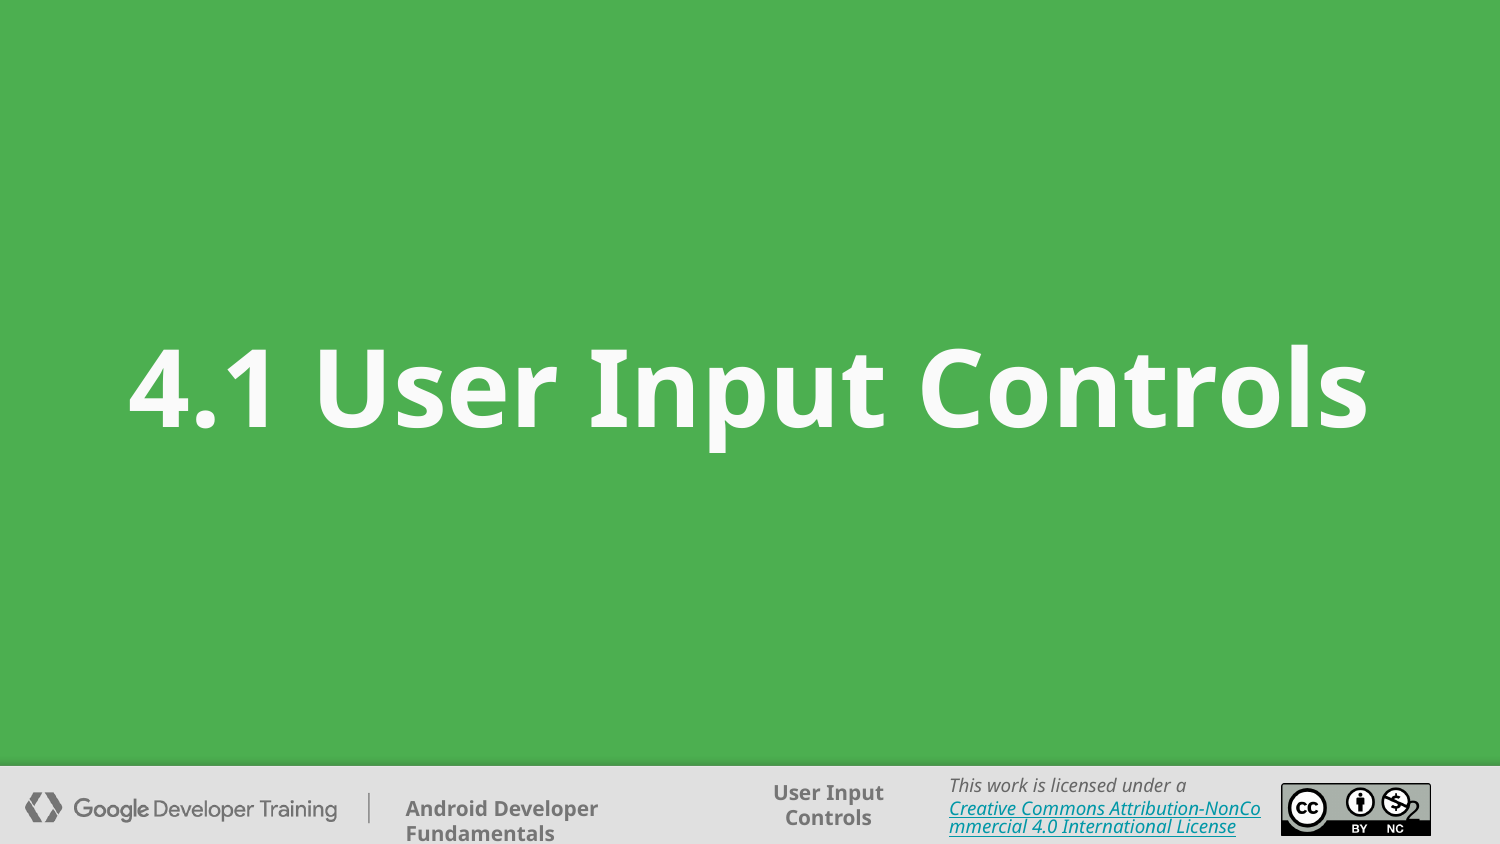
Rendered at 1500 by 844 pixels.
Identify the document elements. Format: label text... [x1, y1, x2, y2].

slide_number <number> [1389, 777, 1480, 842]
picture [0, 0, 1500, 844]
title 4.1 User Input Controls [51, 127, 1449, 465]
